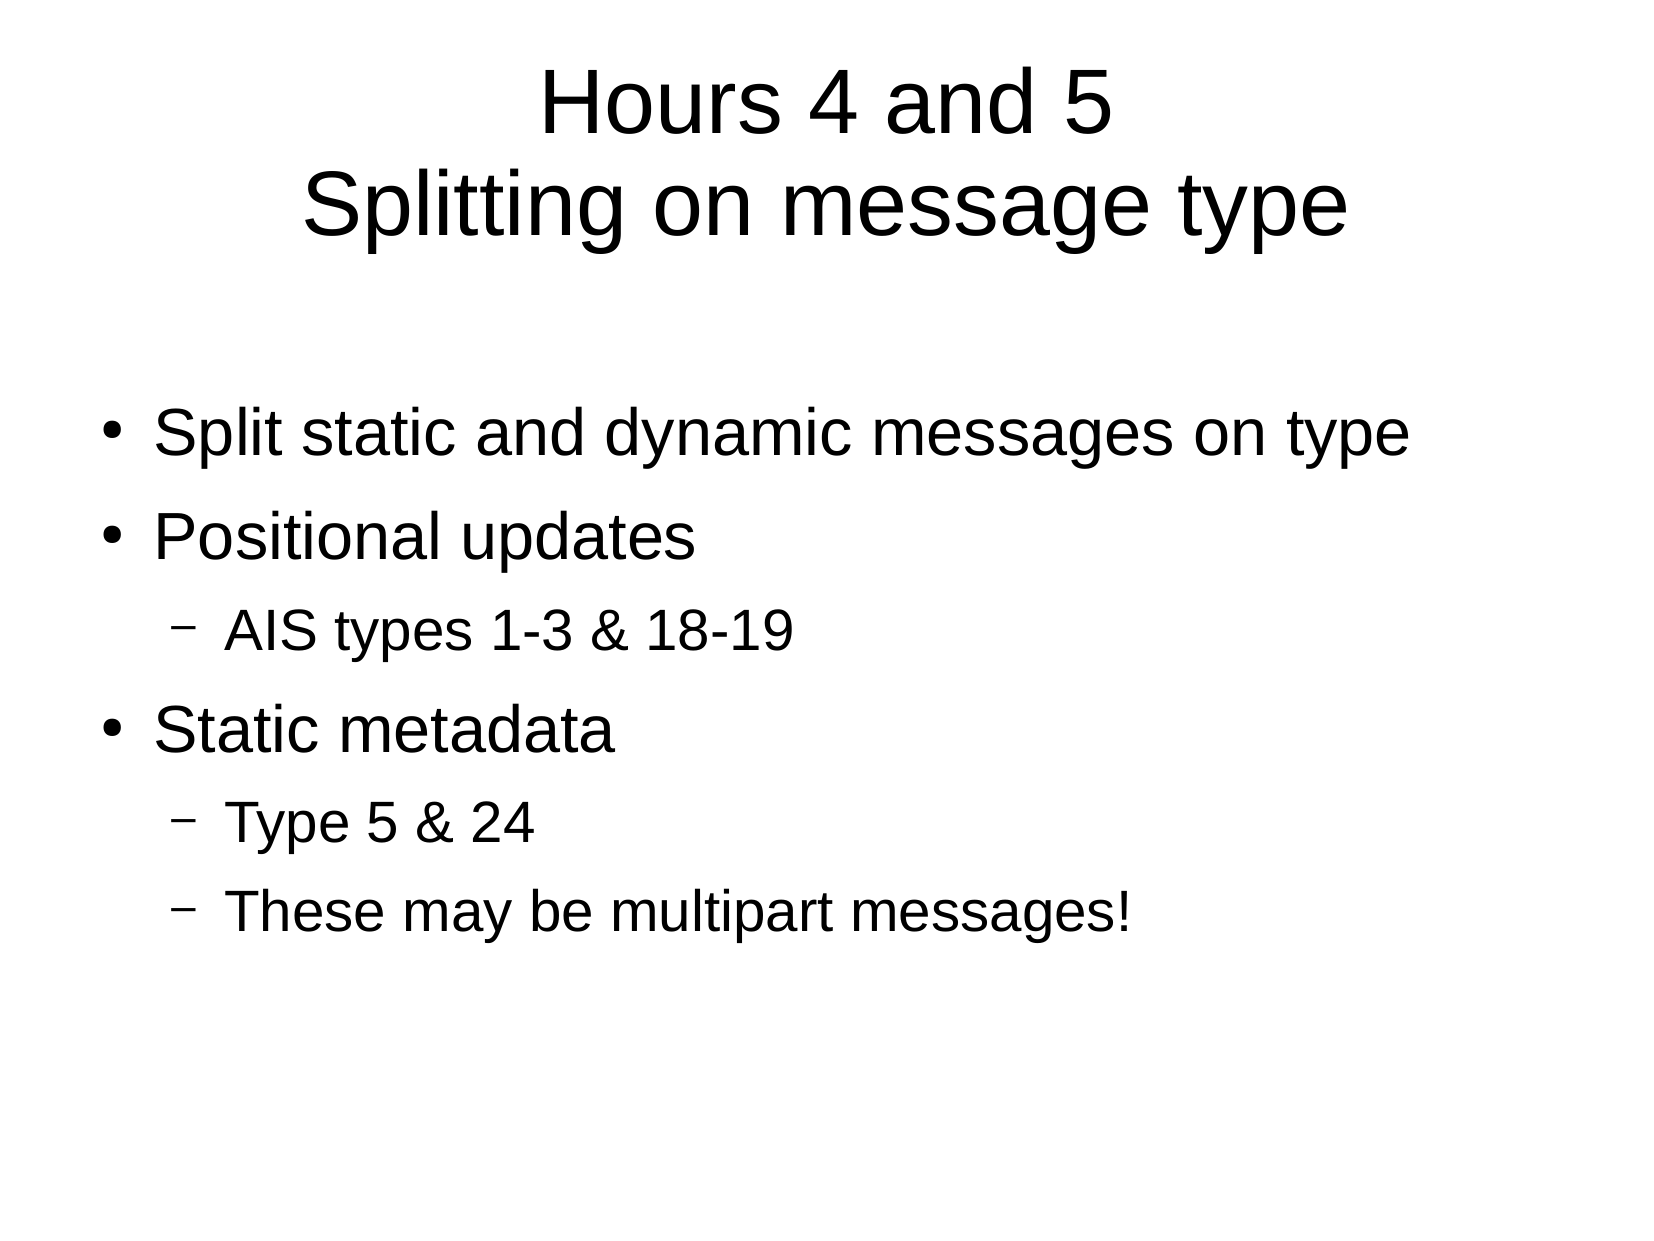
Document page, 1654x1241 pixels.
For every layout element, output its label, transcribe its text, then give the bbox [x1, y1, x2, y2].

title Hours 4 and 5 Splitting on message type [82, 49, 1571, 257]
list Split static and dynamic messages on type Positional updates AIS types 1-3 & 18-19 Static metadata Type 5 & 24 These may be multipart messages! [82, 290, 1571, 1010]
